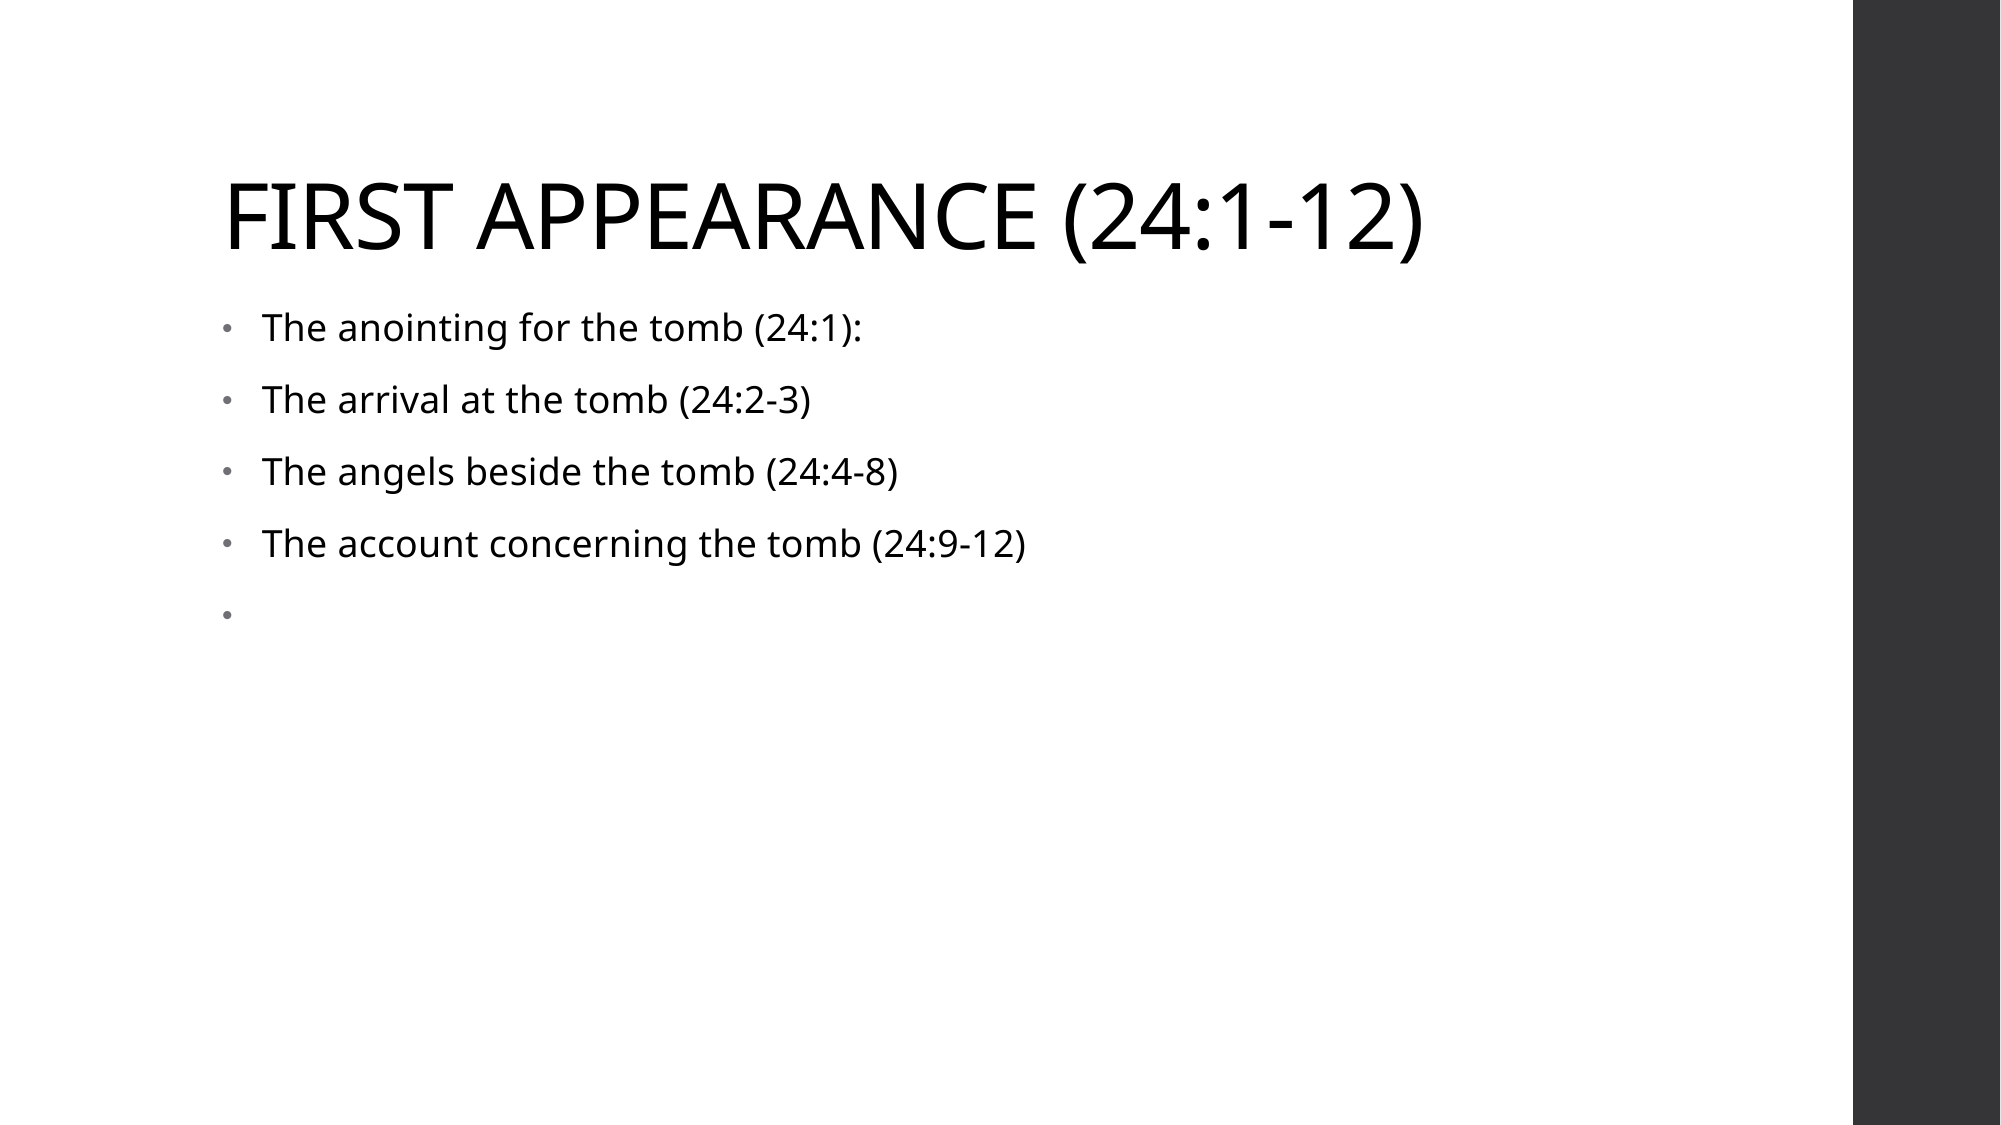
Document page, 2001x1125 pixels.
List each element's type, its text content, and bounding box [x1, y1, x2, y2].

title FIRST APPEARANCE (24:1-12) [206, 60, 1797, 278]
list The anointing for the tomb (24:1): The arrival at the tomb (24:2-3) The angels beside the tomb (24:4-8) The account concerning the tomb (24:9-12) [206, 299, 1617, 1014]
